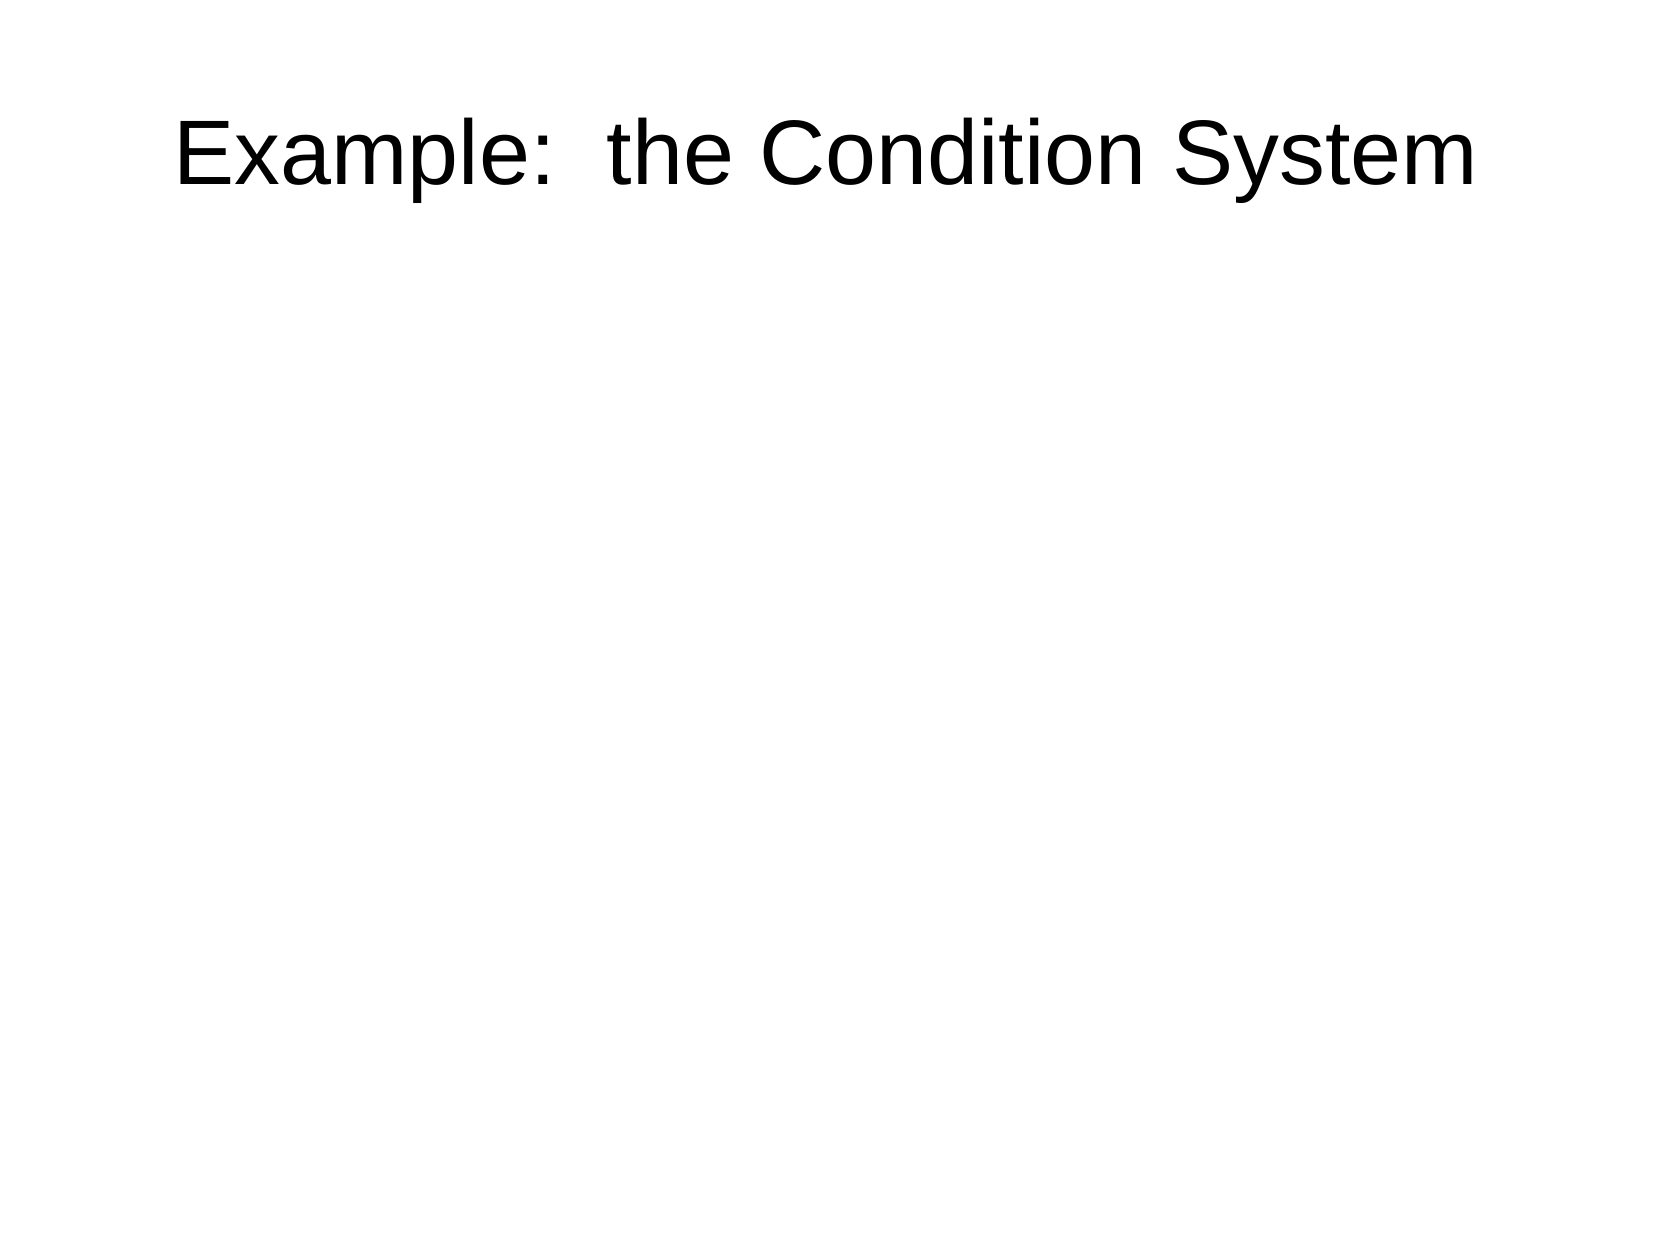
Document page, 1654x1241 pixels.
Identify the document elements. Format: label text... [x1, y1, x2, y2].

title Example: the Condition System [82, 49, 1571, 257]
